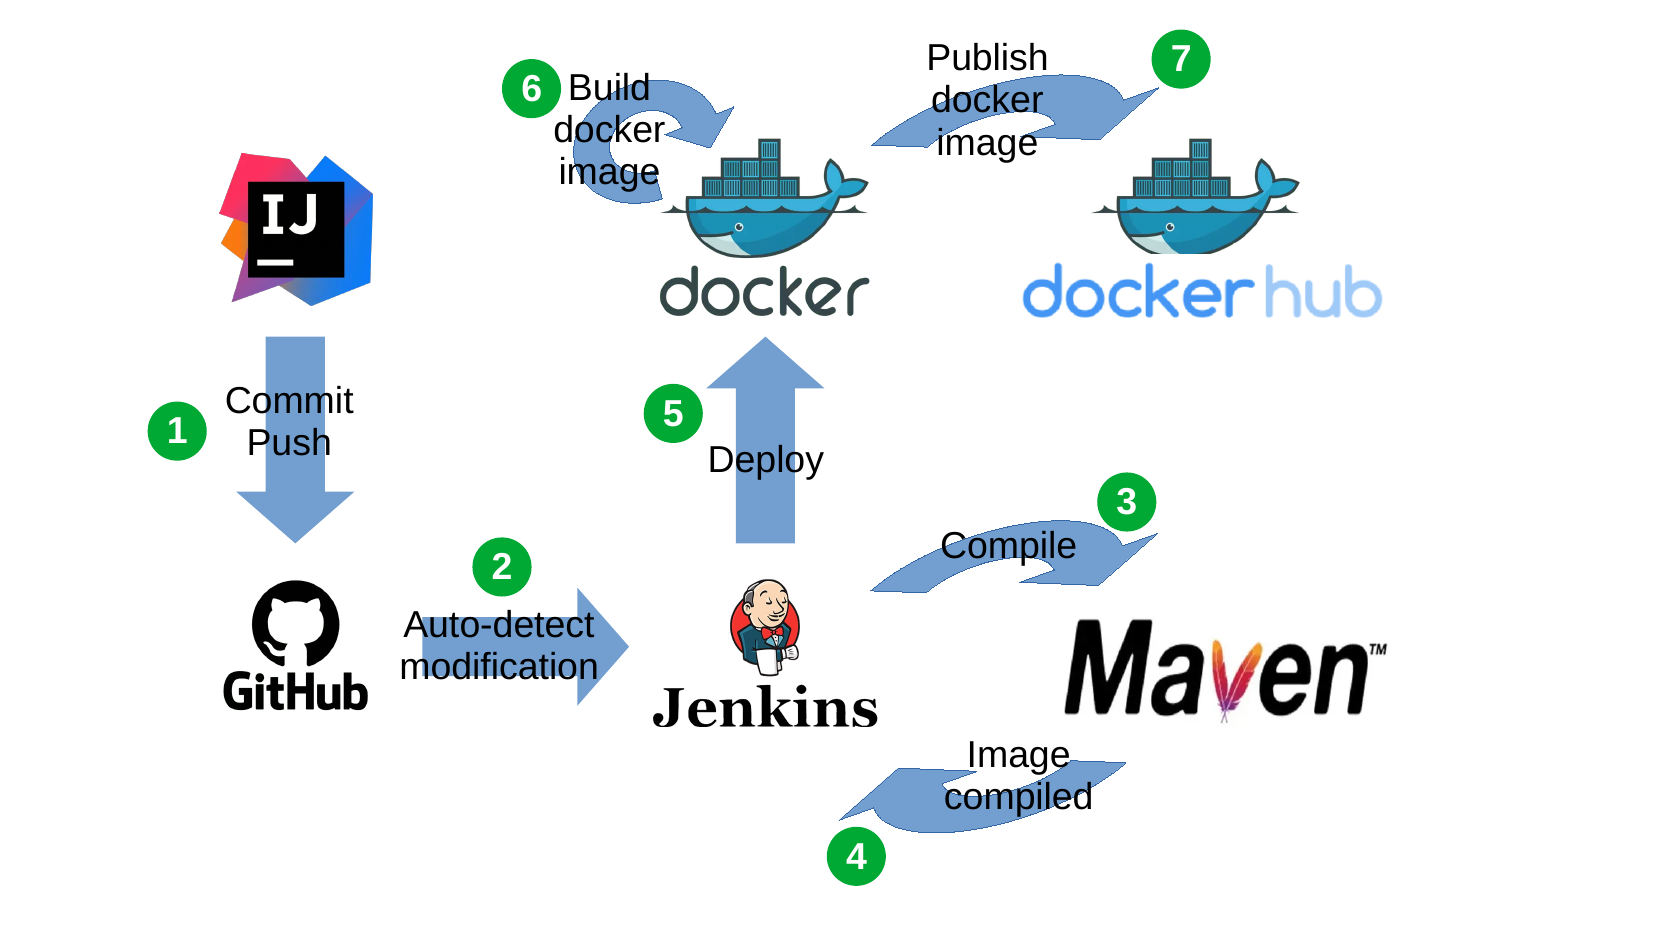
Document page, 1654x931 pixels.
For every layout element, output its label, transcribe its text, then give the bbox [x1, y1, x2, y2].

text_box Image compiled [915, 726, 1123, 862]
picture [1019, 259, 1406, 319]
text_box Build docker image [521, 59, 697, 200]
text_box [735, 488, 795, 544]
text_box Auto-detect modification [336, 596, 662, 715]
text_box Publish docker image [900, 29, 1075, 171]
text_box 7 [1151, 30, 1211, 88]
text_box 2 [472, 538, 532, 596]
text_box [577, 587, 585, 596]
text_box Commit Push [206, 372, 373, 471]
text_box [839, 768, 915, 832]
text_box [1075, 75, 1159, 140]
text_box [697, 90, 734, 148]
picture [640, 579, 883, 727]
picture [219, 153, 373, 306]
text_box 1 [147, 402, 207, 460]
text_box Compile [920, 517, 1098, 575]
text_box [870, 558, 954, 593]
text_box [706, 336, 825, 431]
picture [1033, 135, 1358, 254]
text_box [612, 200, 659, 204]
text_box 4 [826, 827, 886, 885]
text_box Deploy [677, 431, 855, 488]
picture [602, 135, 927, 319]
text_box [265, 336, 325, 372]
text_box [1019, 531, 1158, 586]
text_box 6 [501, 60, 562, 117]
picture [1063, 608, 1388, 731]
text_box 3 [1097, 473, 1157, 531]
text_box 5 [643, 384, 703, 442]
picture [177, 578, 414, 712]
text_box [236, 471, 355, 544]
text_box [871, 124, 900, 147]
